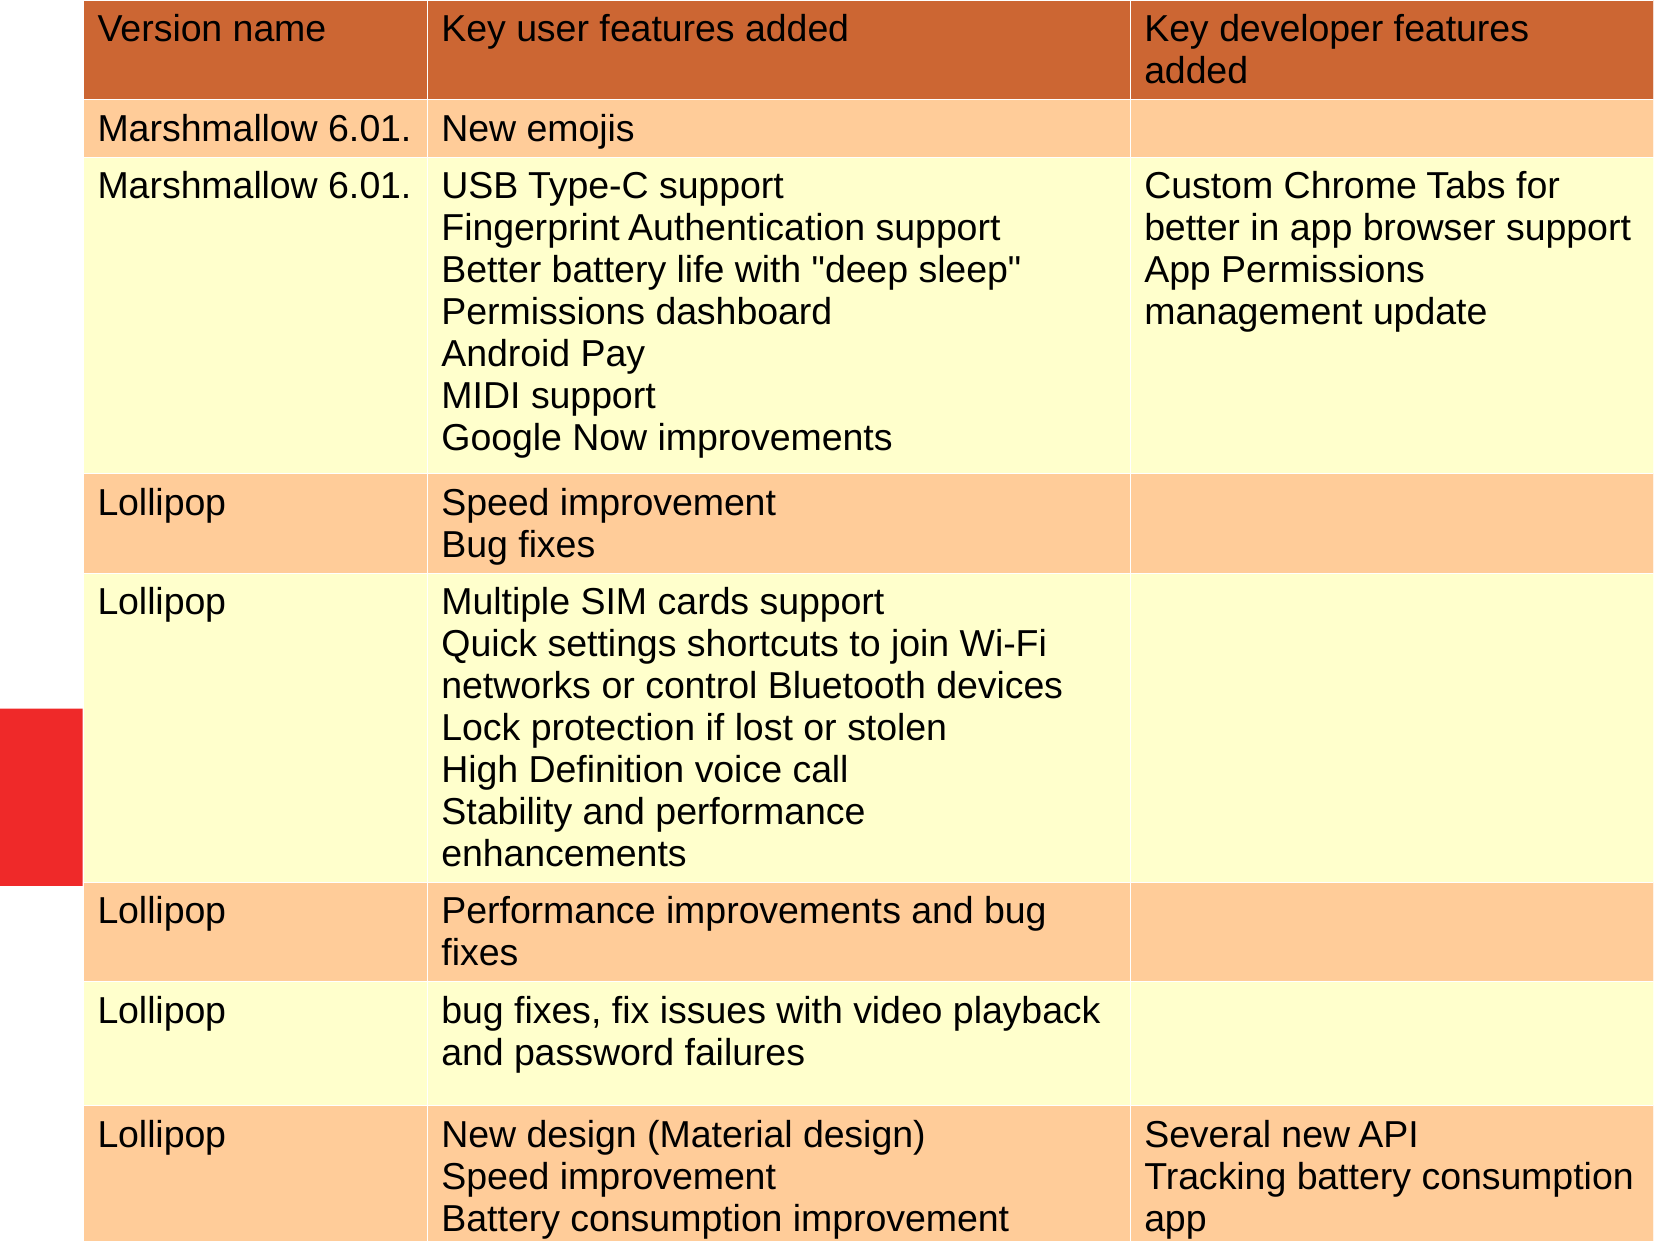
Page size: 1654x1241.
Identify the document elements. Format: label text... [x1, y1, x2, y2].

table_cell Lollipop [84, 982, 427, 1105]
table_cell Marshmallow 6.01. [84, 158, 427, 473]
table_cell Custom Chrome Tabs for better in app browser support App Permissions management update [1131, 158, 1653, 473]
table_cell USB Type-C support Fingerprint Authentication support Better battery life with "deep sleep" Permissions dashboard Android Pay MIDI support Google Now improvements [428, 158, 1130, 473]
table_cell Performance improvements and bug fixes [428, 883, 1130, 981]
table_cell Multiple SIM cards support Quick settings shortcuts to join Wi-Fi networks or control Bluetooth devices Lock protection if lost or stolen High Definition voice call Stability and performance enhancements [428, 574, 1130, 882]
table_cell bug fixes, fix issues with video playback and password failures [428, 982, 1130, 1105]
table_cell [1131, 474, 1653, 573]
table_cell [1131, 574, 1653, 882]
table_cell New design (Material design) Speed improvement Battery consumption improvement [428, 1106, 1130, 1241]
table_header Key user features added [428, 1, 1130, 99]
table_header Version name [84, 1, 427, 99]
table_cell [1131, 982, 1653, 1105]
table_cell Lollipop [84, 1106, 427, 1241]
table_cell Lollipop [84, 883, 427, 981]
table_cell Marshmallow 6.01. [84, 100, 427, 157]
table_cell Several new API Tracking battery consumption app [1131, 1106, 1653, 1241]
table_header Key developer features added [1131, 1, 1653, 99]
table_cell Lollipop [84, 474, 427, 573]
table_cell Lollipop [84, 574, 427, 882]
table_cell Speed improvement Bug fixes [428, 474, 1130, 573]
table_cell [1131, 883, 1653, 981]
table_cell [1131, 100, 1653, 157]
table_cell New emojis [428, 100, 1130, 157]
